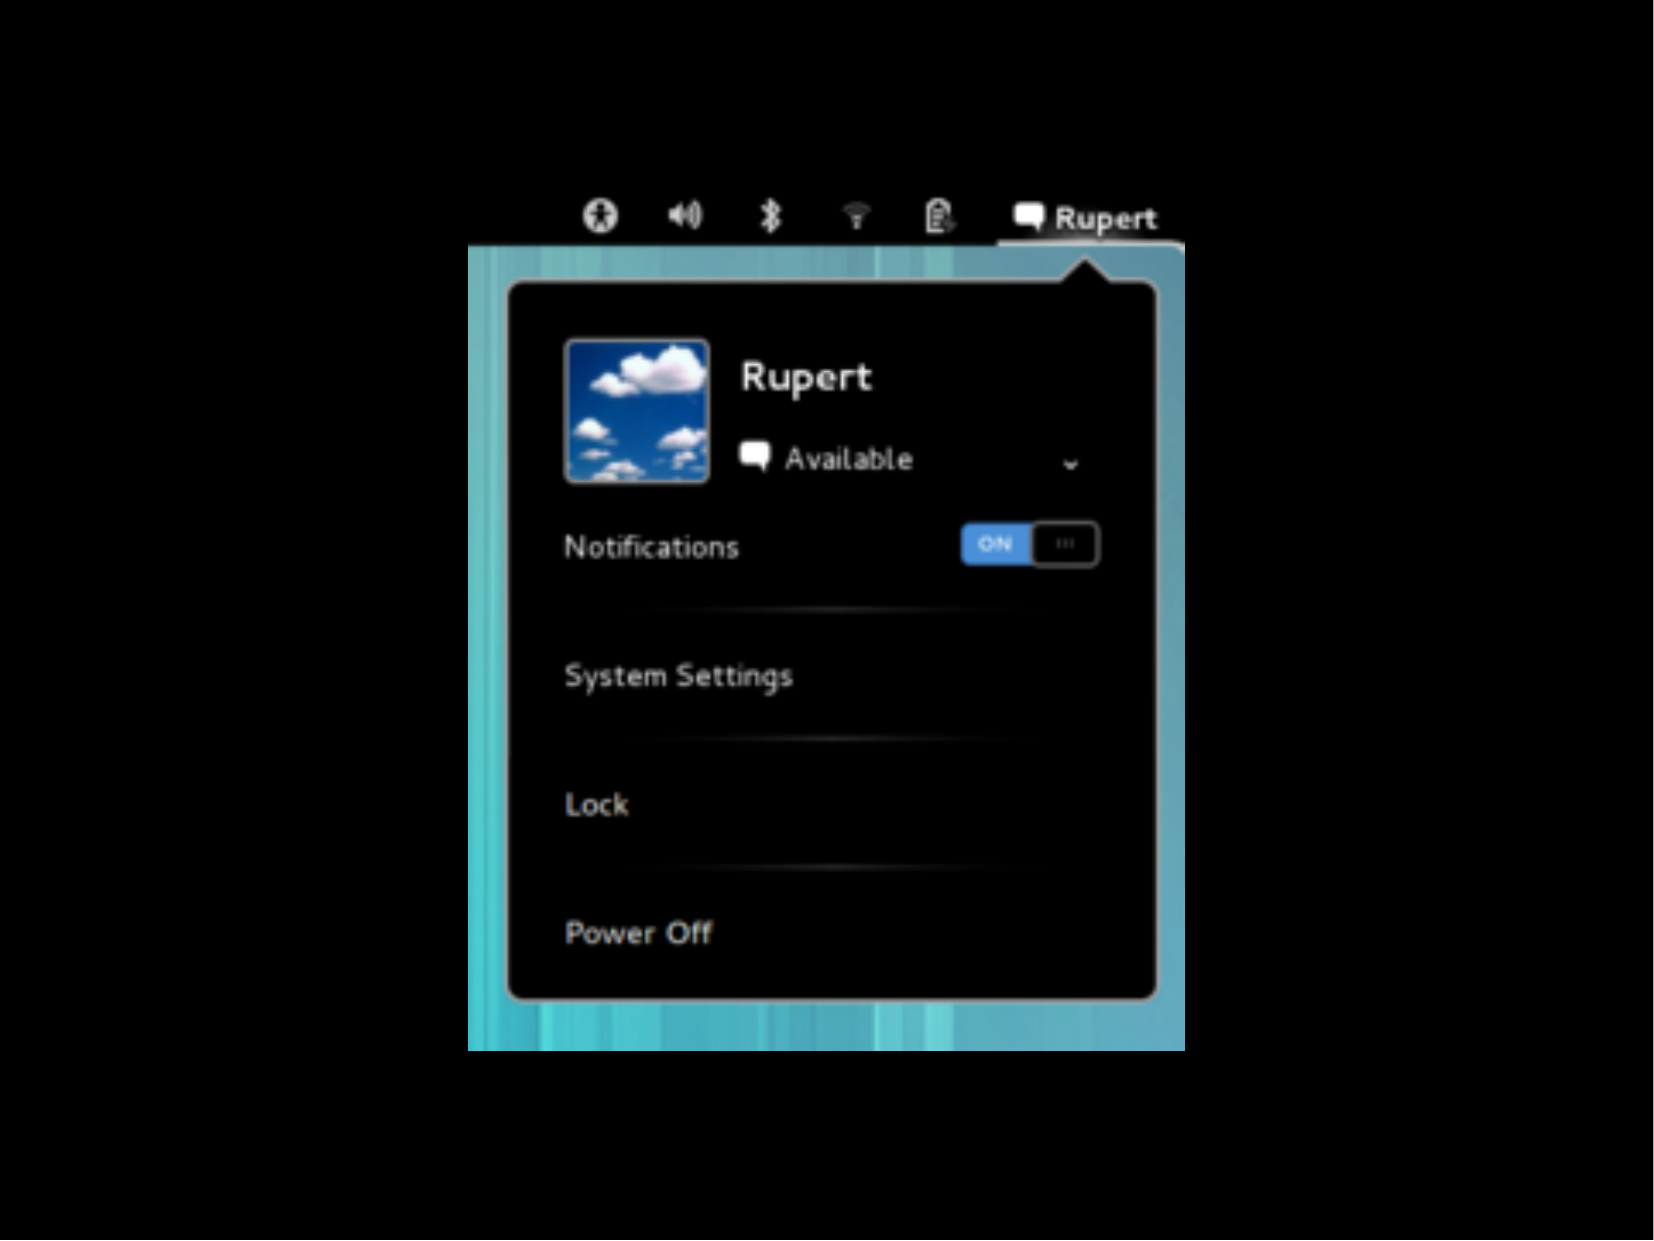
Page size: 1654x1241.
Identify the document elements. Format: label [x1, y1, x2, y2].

picture [468, 189, 1185, 1051]
